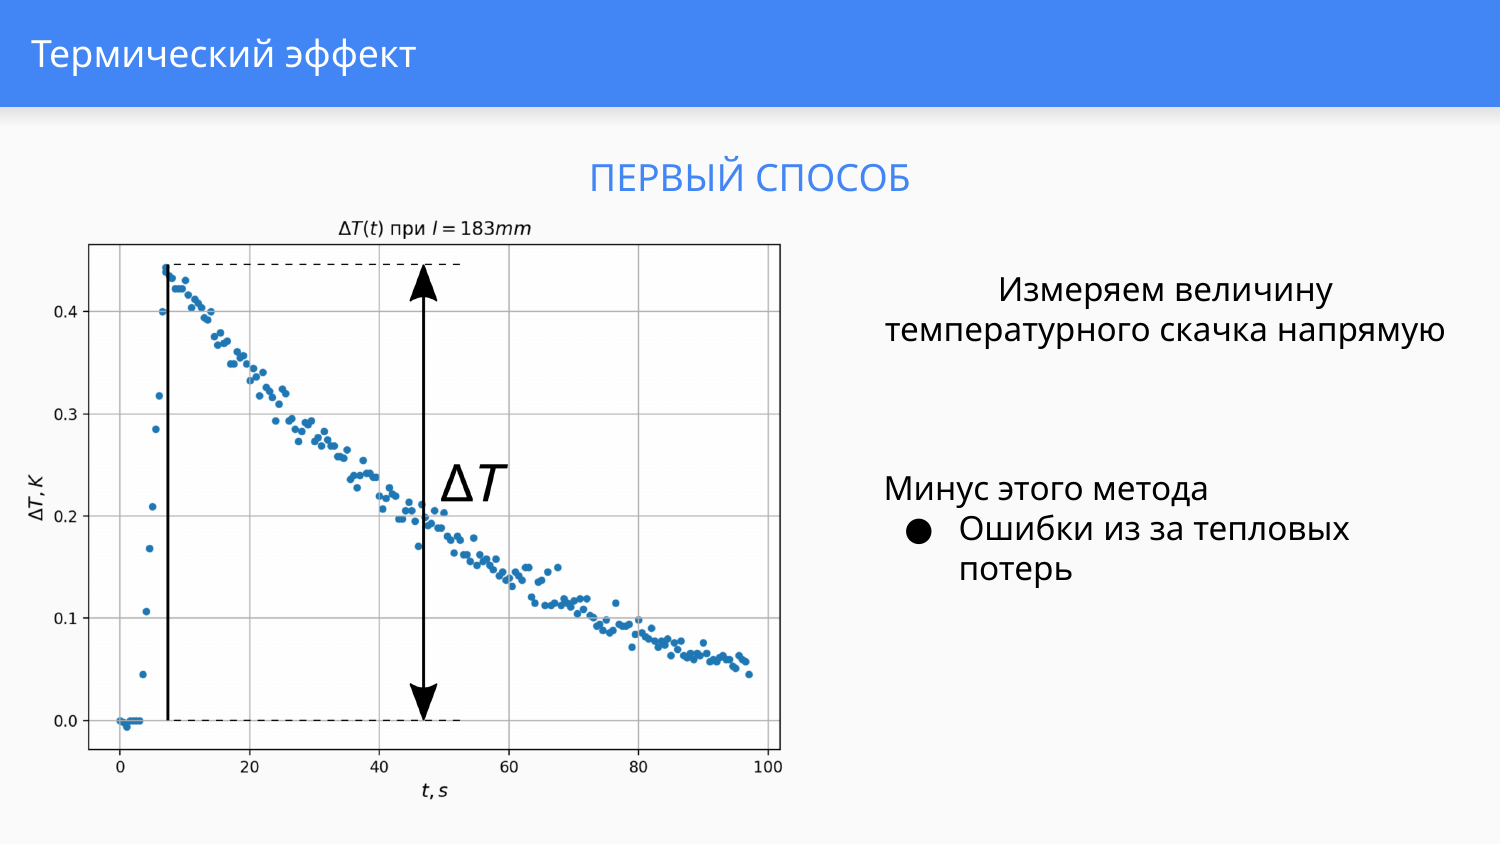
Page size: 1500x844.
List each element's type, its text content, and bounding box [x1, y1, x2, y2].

text_box ПЕРВЫЙ СПОСОБ [0, 139, 1500, 215]
picture [0, 164, 869, 833]
title Термический эффект [16, 2, 1464, 102]
text_box Измеряем величину температурного скачка напрямую Минус этого метода Ошибки из за тепловых потерь [868, 252, 1463, 603]
